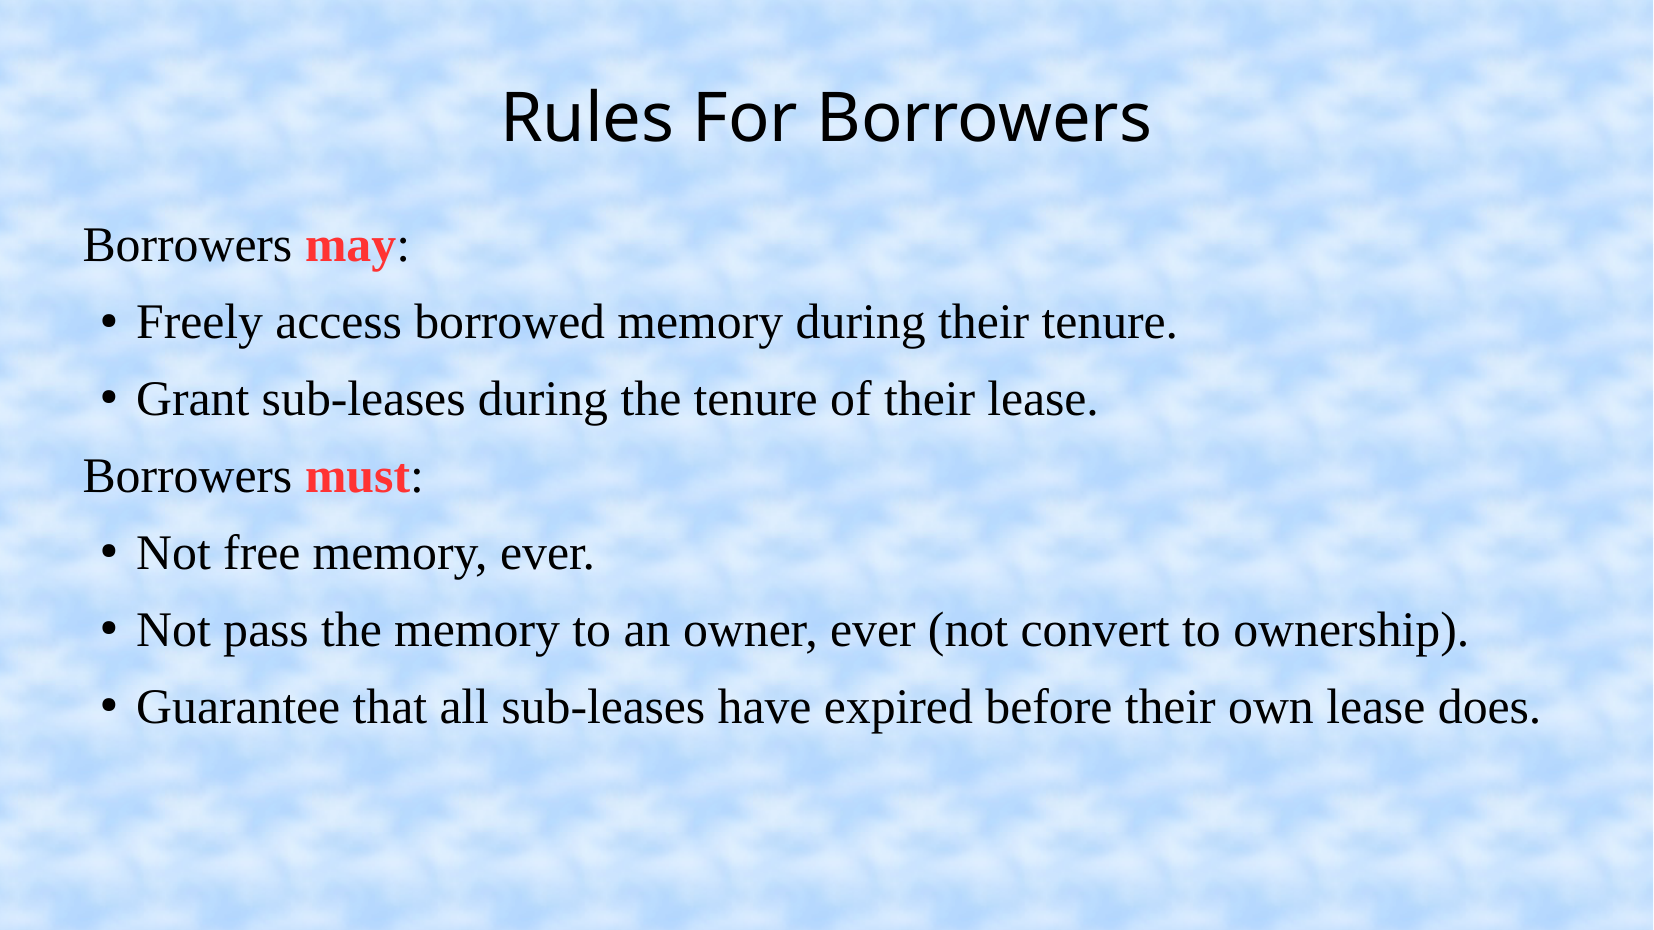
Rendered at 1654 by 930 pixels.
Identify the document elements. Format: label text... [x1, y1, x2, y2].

list Borrowers may: Freely access borrowed memory during their tenure. Grant sub-leases during the tenure of their lease. Borrowers must: Not free memory, ever. Not pass the memory to an owner, ever (not convert to ownership). Guarantee that all sub-leases have expired before their own lease does. [82, 217, 1571, 841]
picture [0, 0, 1654, 930]
title Rules For Borrowers [82, 36, 1571, 193]
